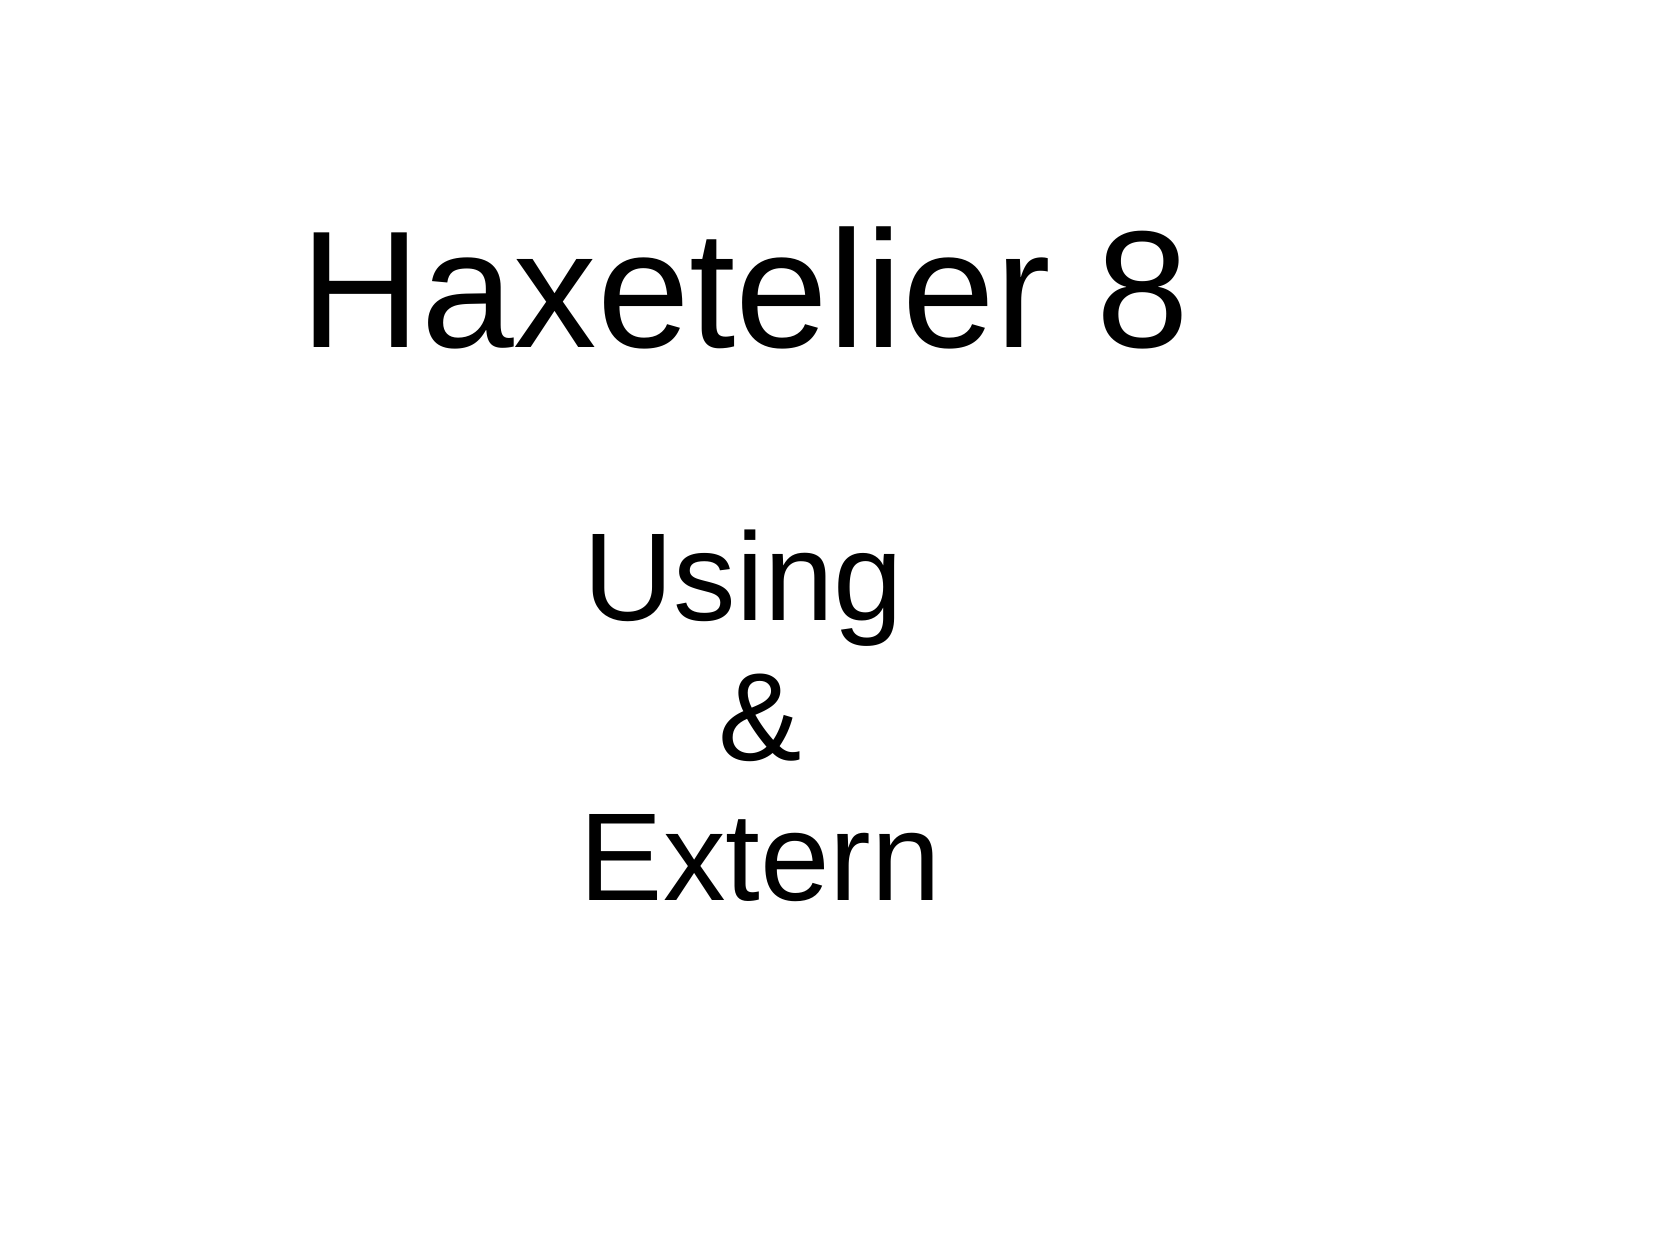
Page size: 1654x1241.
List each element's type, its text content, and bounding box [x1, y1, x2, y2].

text_box Haxetelier 8 [286, 188, 1206, 390]
text_box Using & Extern [565, 499, 957, 934]
